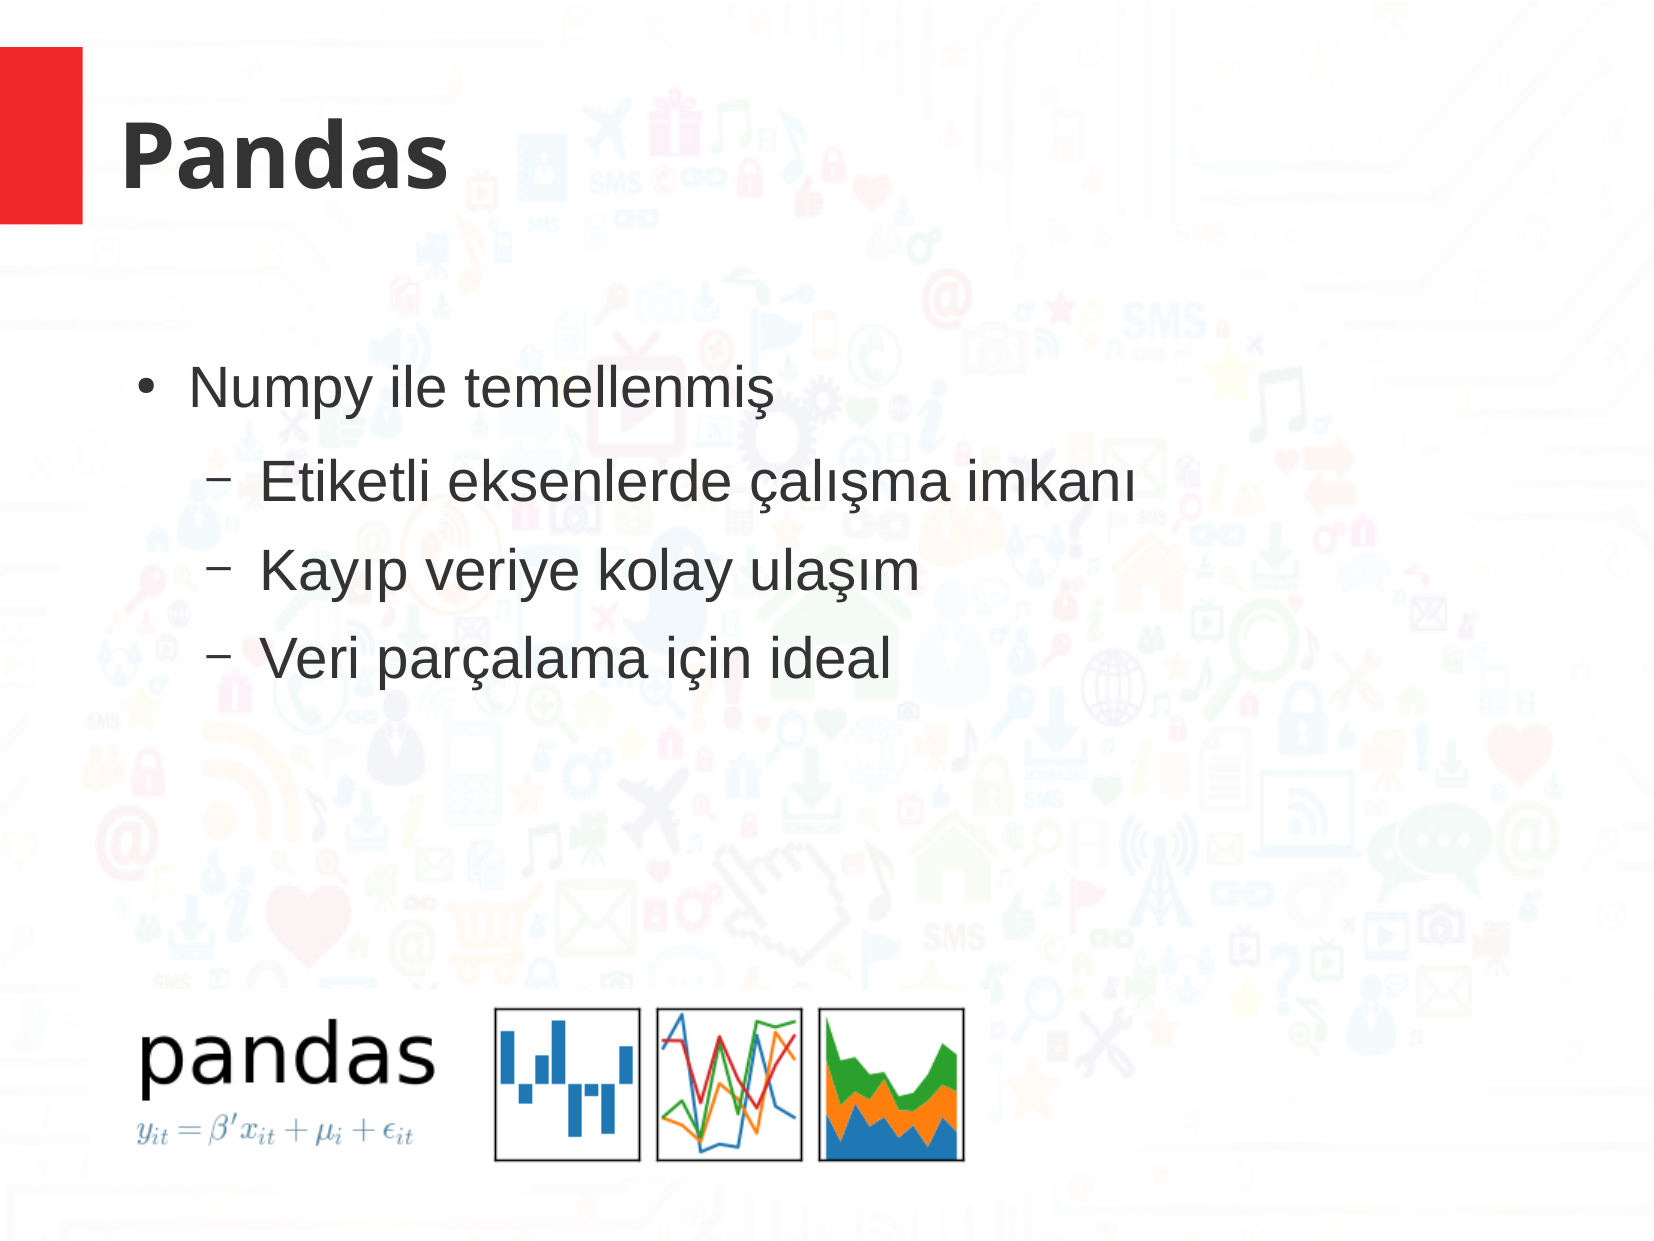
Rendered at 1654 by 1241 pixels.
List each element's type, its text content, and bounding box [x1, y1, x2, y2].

picture [0, 0, 1654, 1241]
list Numpy ile temellenmiş Etiketli eksenlerde çalışma imkanı Kayıp veriye kolay ulaşım Veri parçalama için ideal [118, 354, 1536, 1074]
title Pandas [118, 49, 1571, 257]
